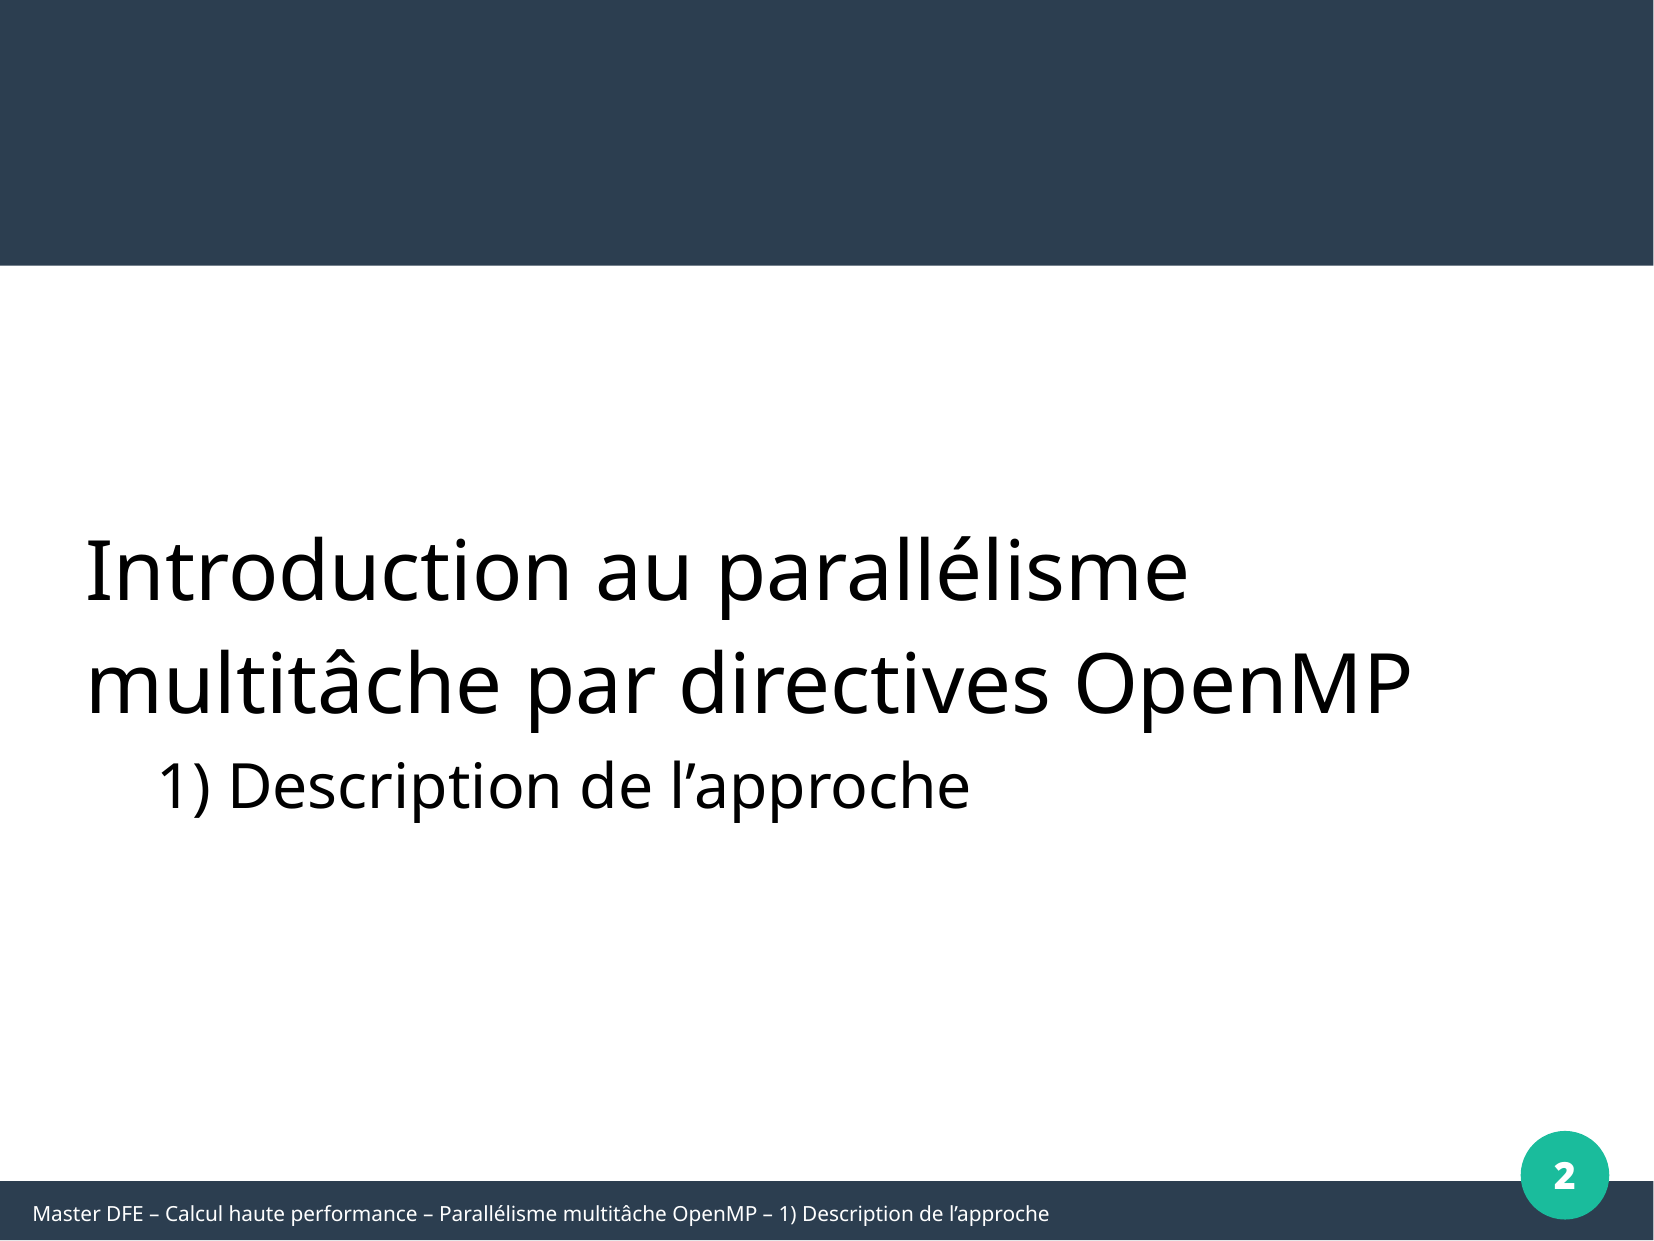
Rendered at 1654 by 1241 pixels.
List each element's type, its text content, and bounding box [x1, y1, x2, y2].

text_box Introduction au parallélisme multitâche par directives OpenMP [70, 503, 1583, 745]
text_box 1) Description de l’approche [141, 734, 1607, 869]
text_box Master DFE – Calcul haute performance – Parallélisme multitâche OpenMP – 1) Description de l’approche [17, 1191, 1436, 1235]
